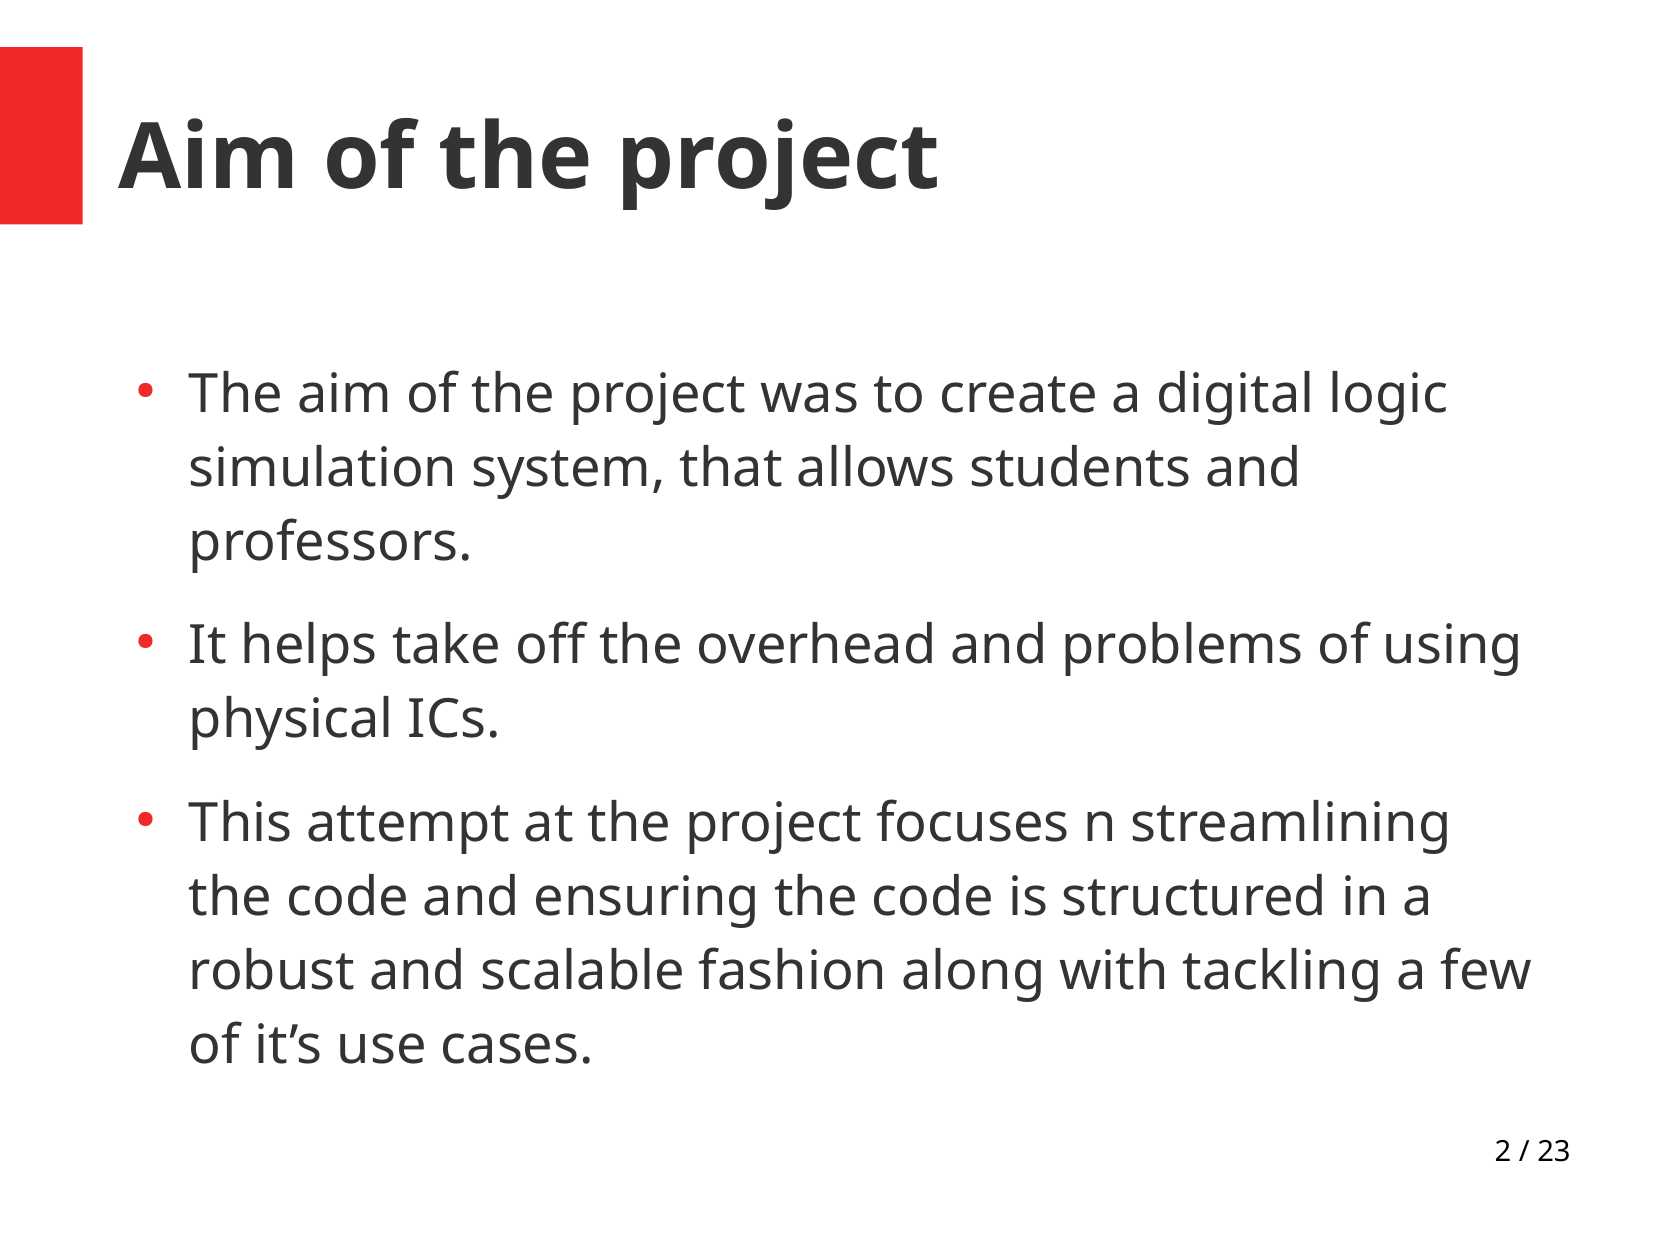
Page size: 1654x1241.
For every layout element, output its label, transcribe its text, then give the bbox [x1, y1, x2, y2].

list The aim of the project was to create a digital logic simulation system, that allows students and professors. It helps take off the overhead and problems of using physical ICs. This attempt at the project focuses n streamlining the code and ensuring the code is structured in a robust and scalable fashion along with tackling a few of it’s use cases. [118, 354, 1536, 1074]
title Aim of the project [118, 49, 1571, 257]
